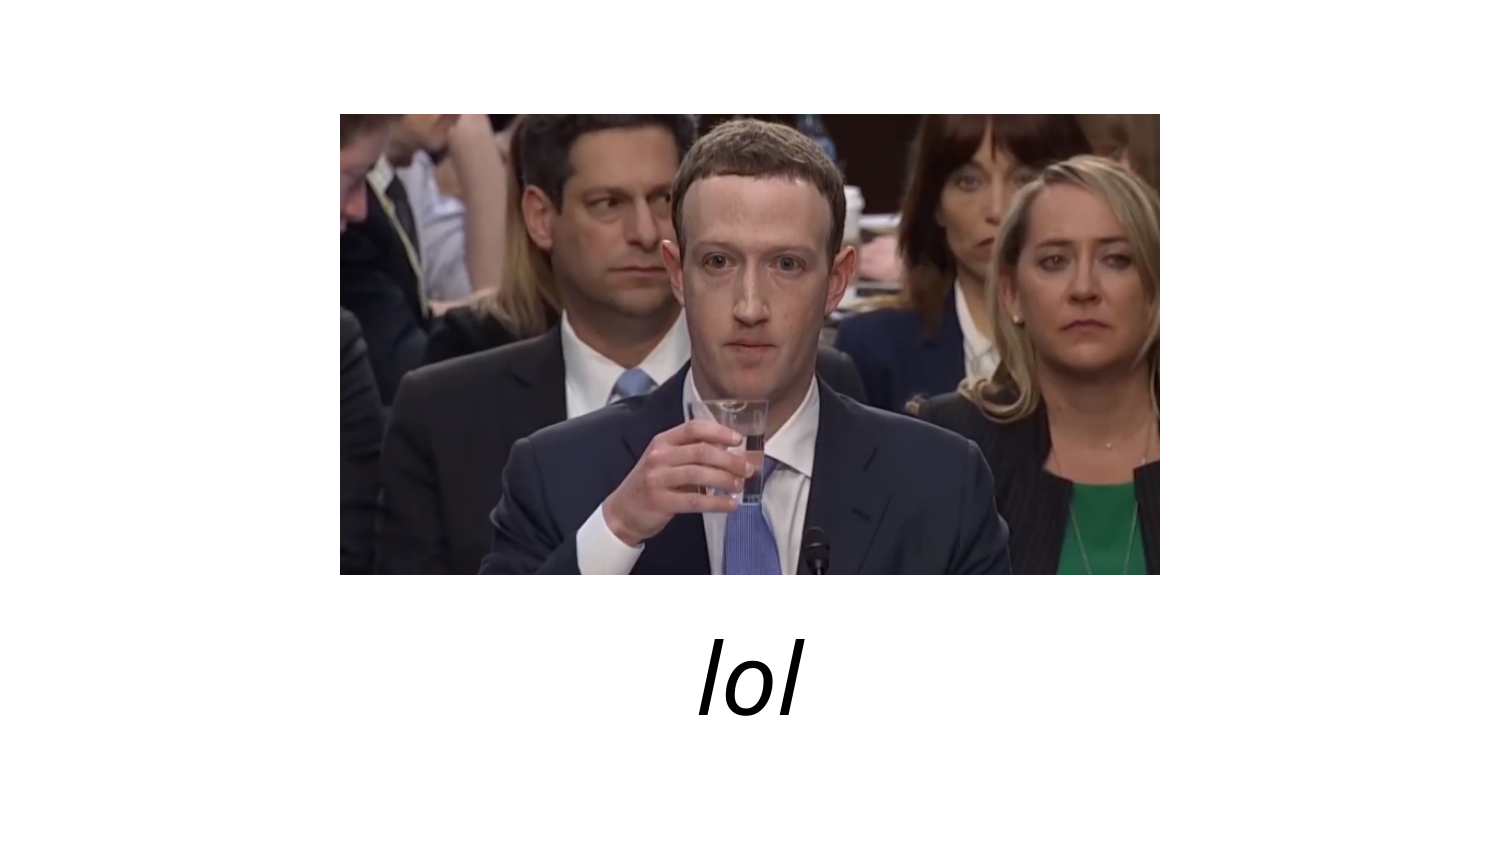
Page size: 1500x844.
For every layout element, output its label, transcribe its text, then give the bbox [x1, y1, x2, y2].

text_box lol [735, 668, 764, 708]
picture [340, 114, 1160, 575]
text_box lol [290, 600, 1210, 708]
